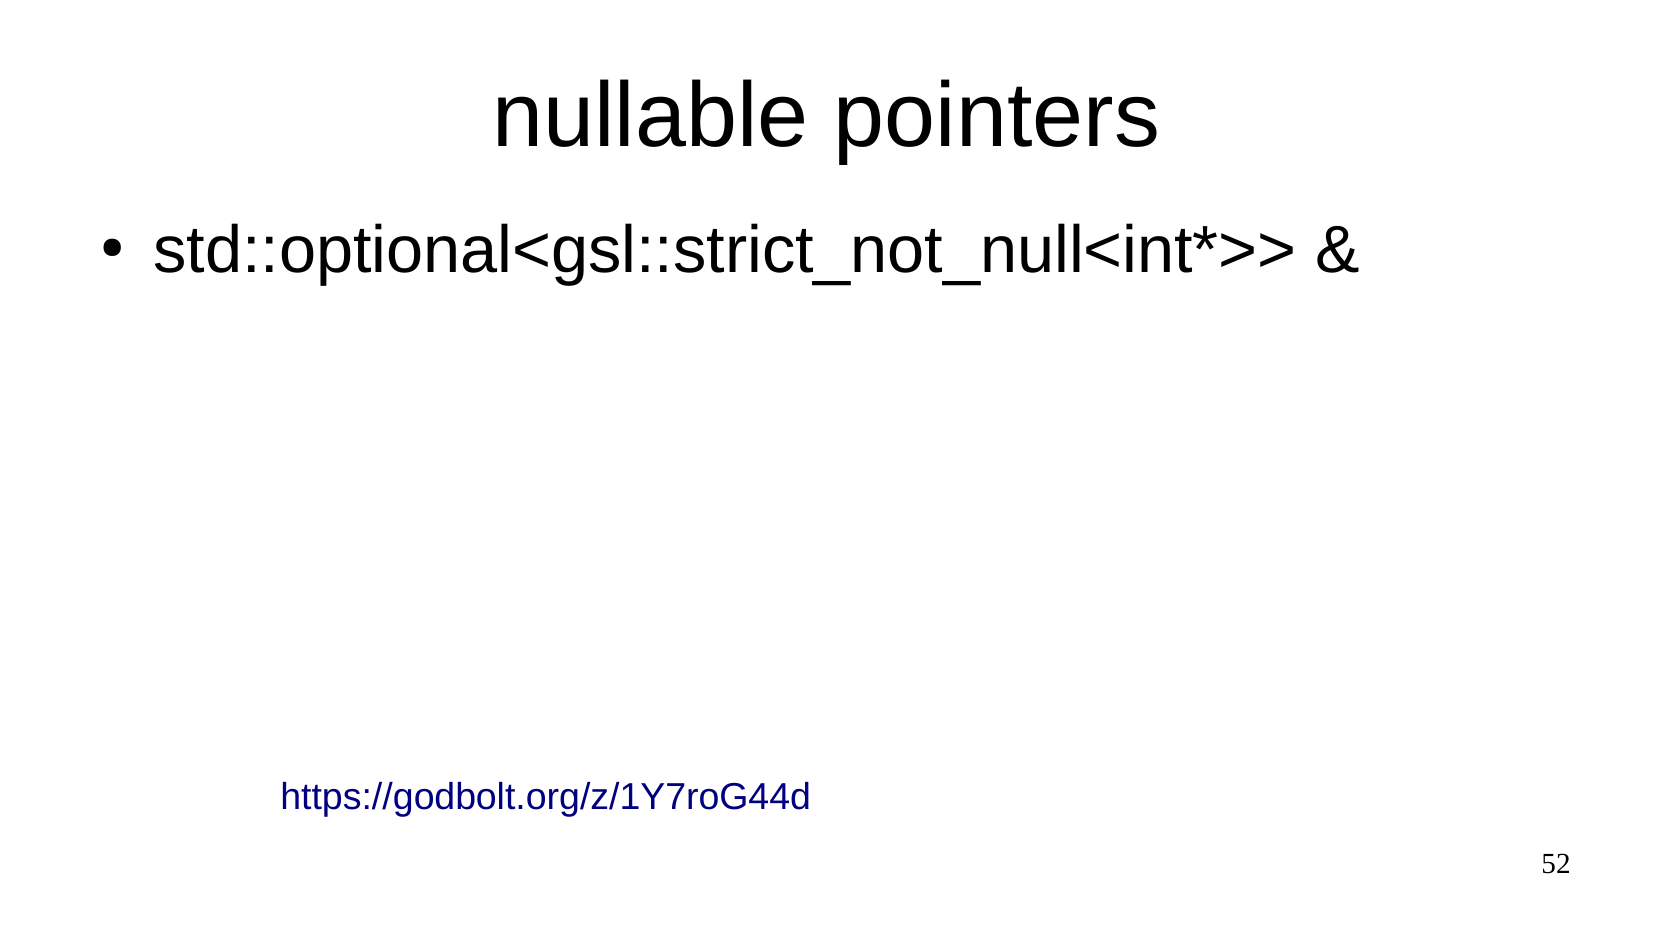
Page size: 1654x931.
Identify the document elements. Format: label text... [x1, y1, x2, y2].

title nullable pointers [82, 37, 1571, 193]
list std::optional<gsl::strict_not_null<int*>> & [82, 211, 1571, 443]
text_box https://godbolt.org/z/1Y7roG44d [265, 767, 828, 825]
